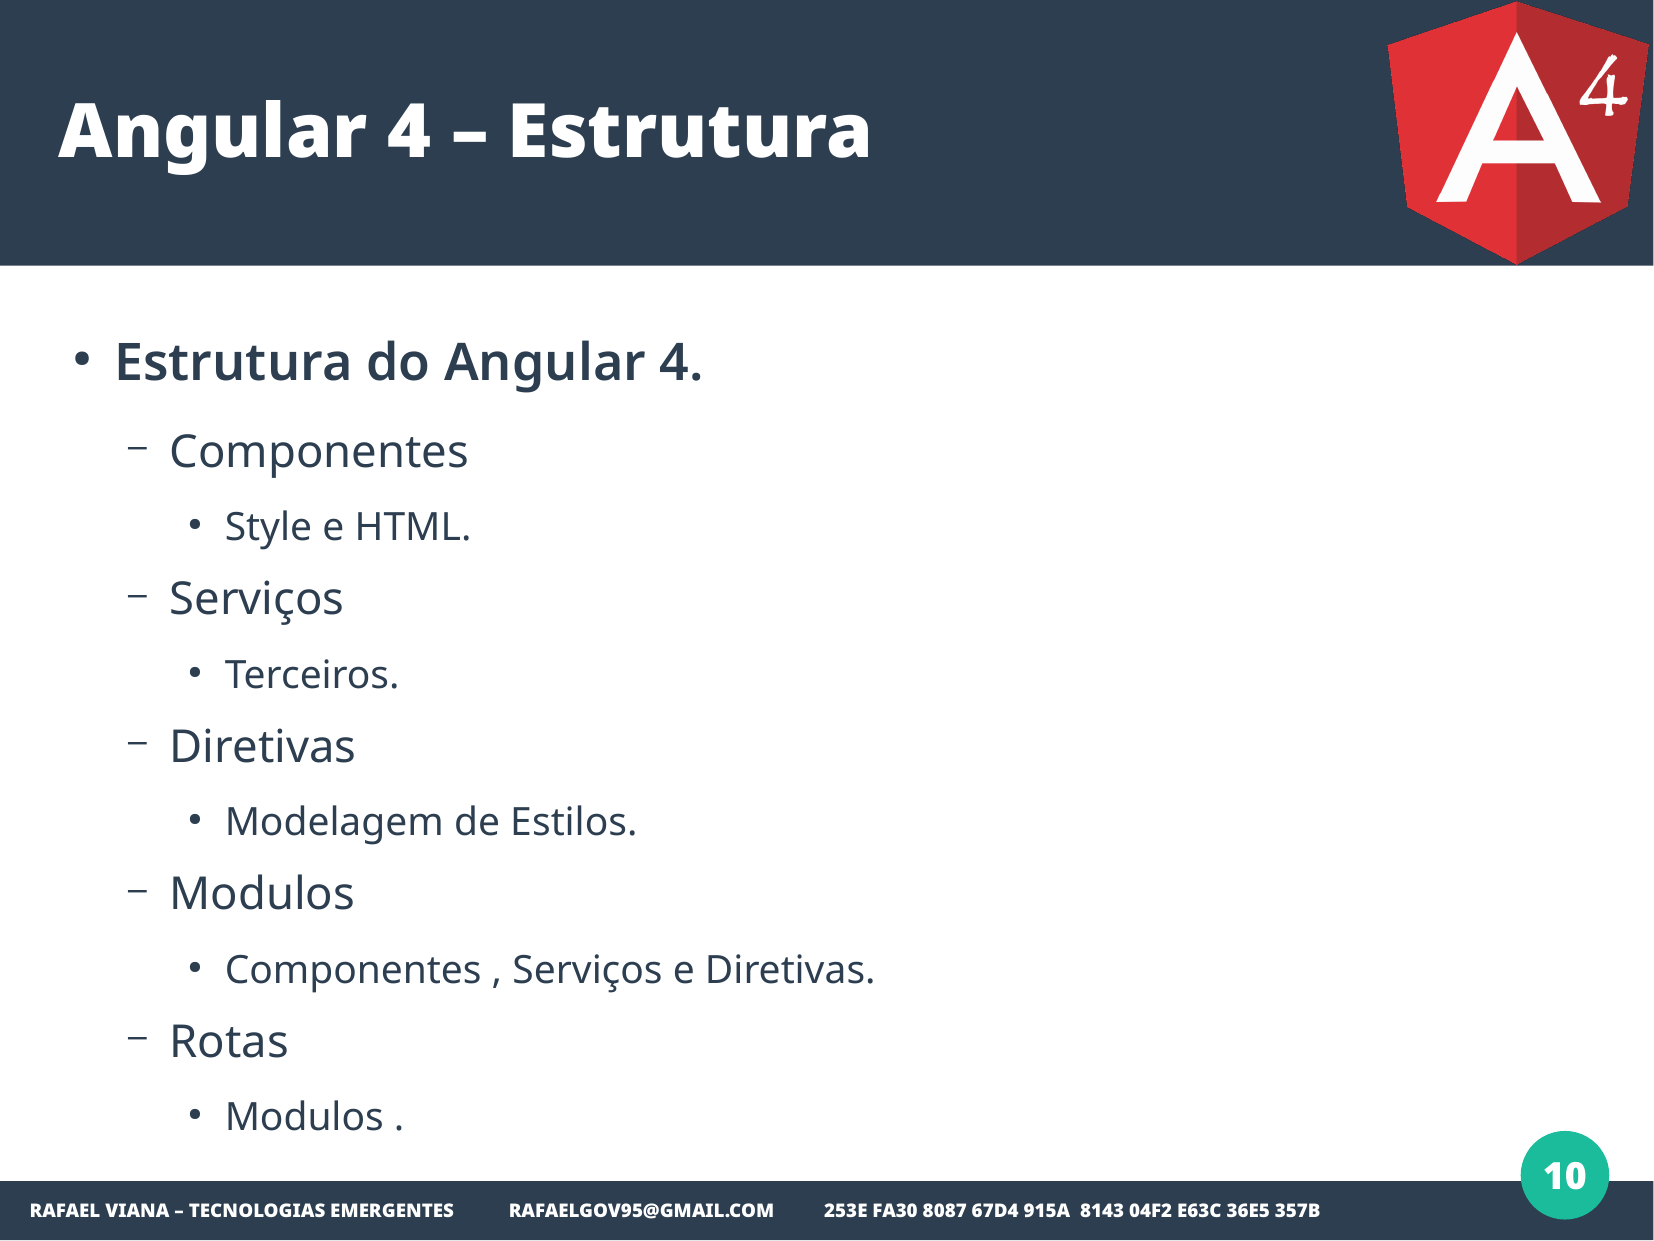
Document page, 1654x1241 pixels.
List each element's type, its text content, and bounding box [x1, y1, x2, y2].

picture [1387, 0, 1654, 266]
text_box RAFAEL VIANA – TECNOLOGIAS EMERGENTES RAFAELGOV95@GMAIL.COM 253E FA30 8087 67D4 915A 8143 04F2 E63C 36E5 357B [29, 1181, 1654, 1241]
list Estrutura do Angular 4. Componentes Style e HTML. Serviços Terceiros. Diretivas Modelagem de Estilos. Modulos Componentes , Serviços e Diretivas. Rotas Modulos . [59, 324, 1595, 1152]
title Angular 4 – Estrutura [59, 49, 1387, 207]
